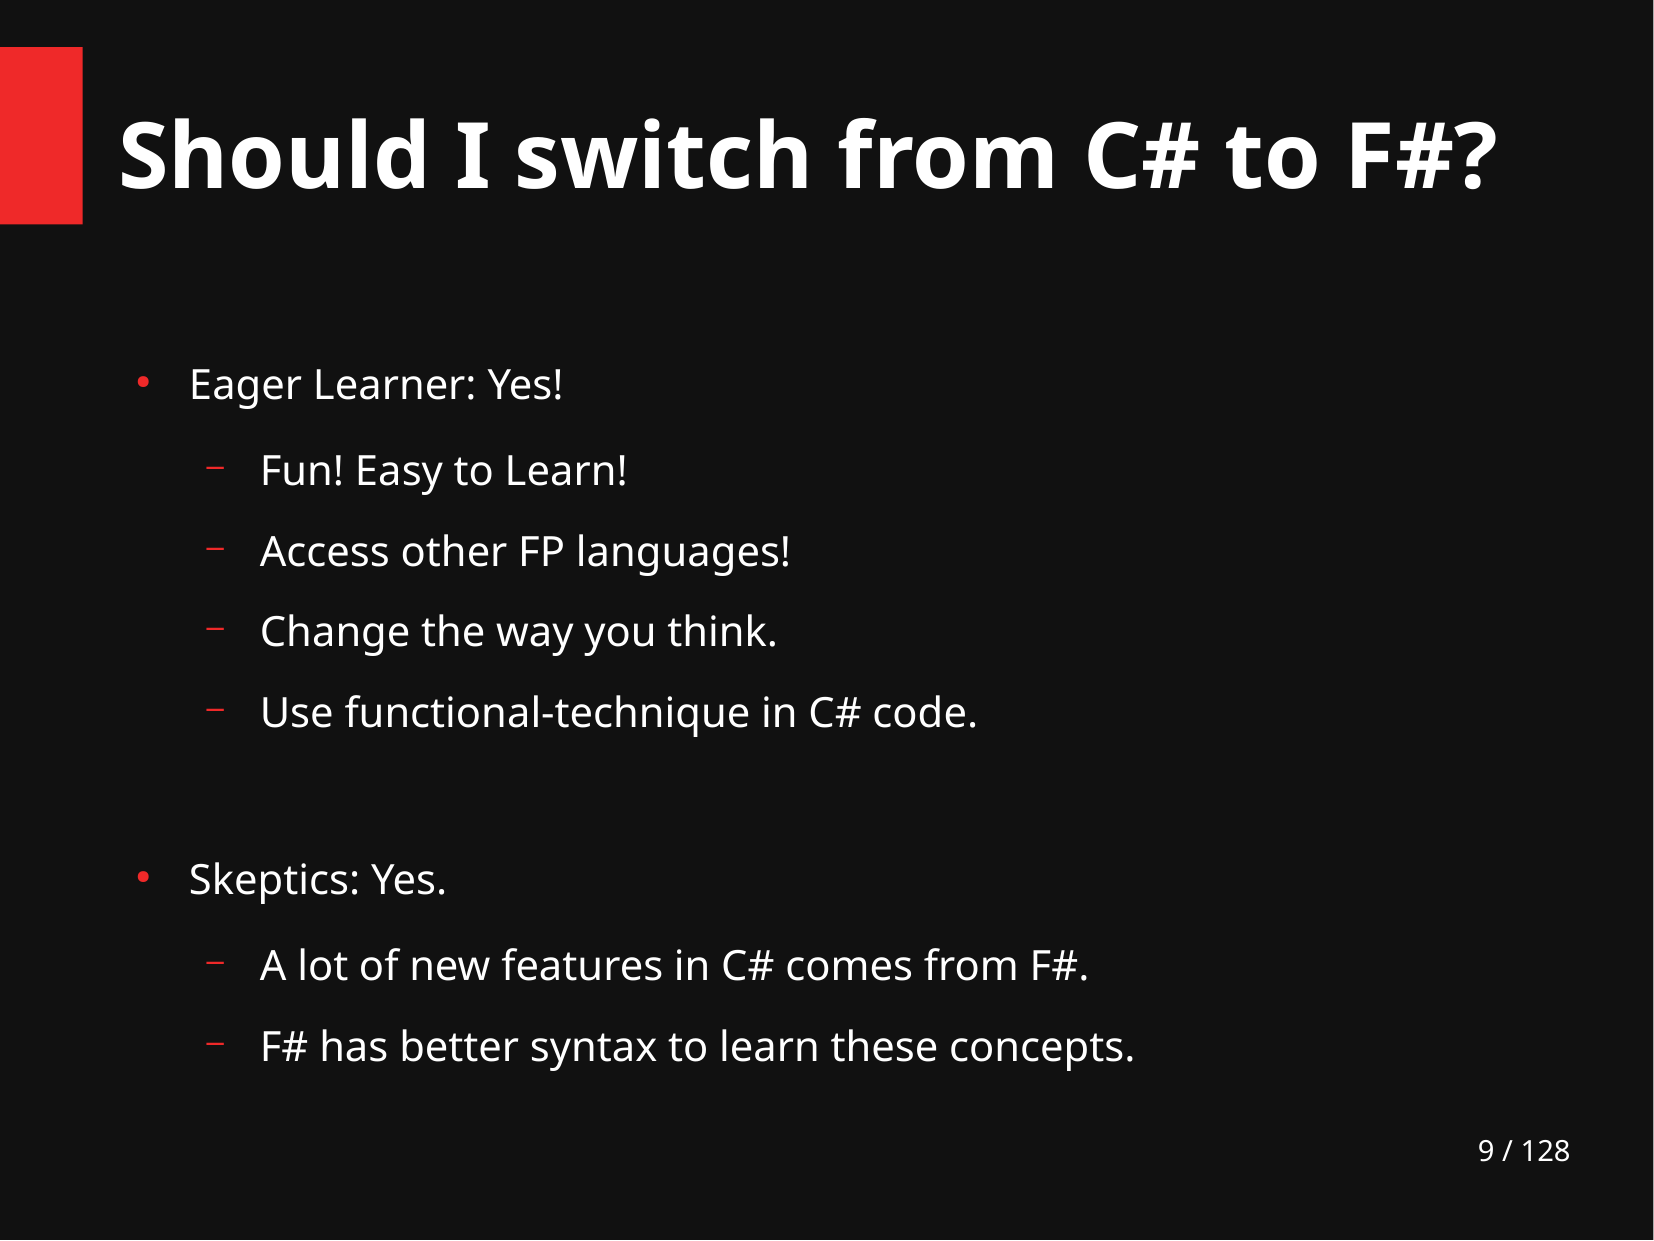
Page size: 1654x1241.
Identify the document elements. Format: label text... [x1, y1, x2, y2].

list Eager Learner: Yes! Fun! Easy to Learn! Access other FP languages! Change the way you think. Use functional-technique in C# code. Skeptics: Yes. A lot of new features in C# comes from F#. F# has better syntax to learn these concepts. [118, 354, 1536, 1074]
title Should I switch from C# to F#? [118, 49, 1571, 257]
